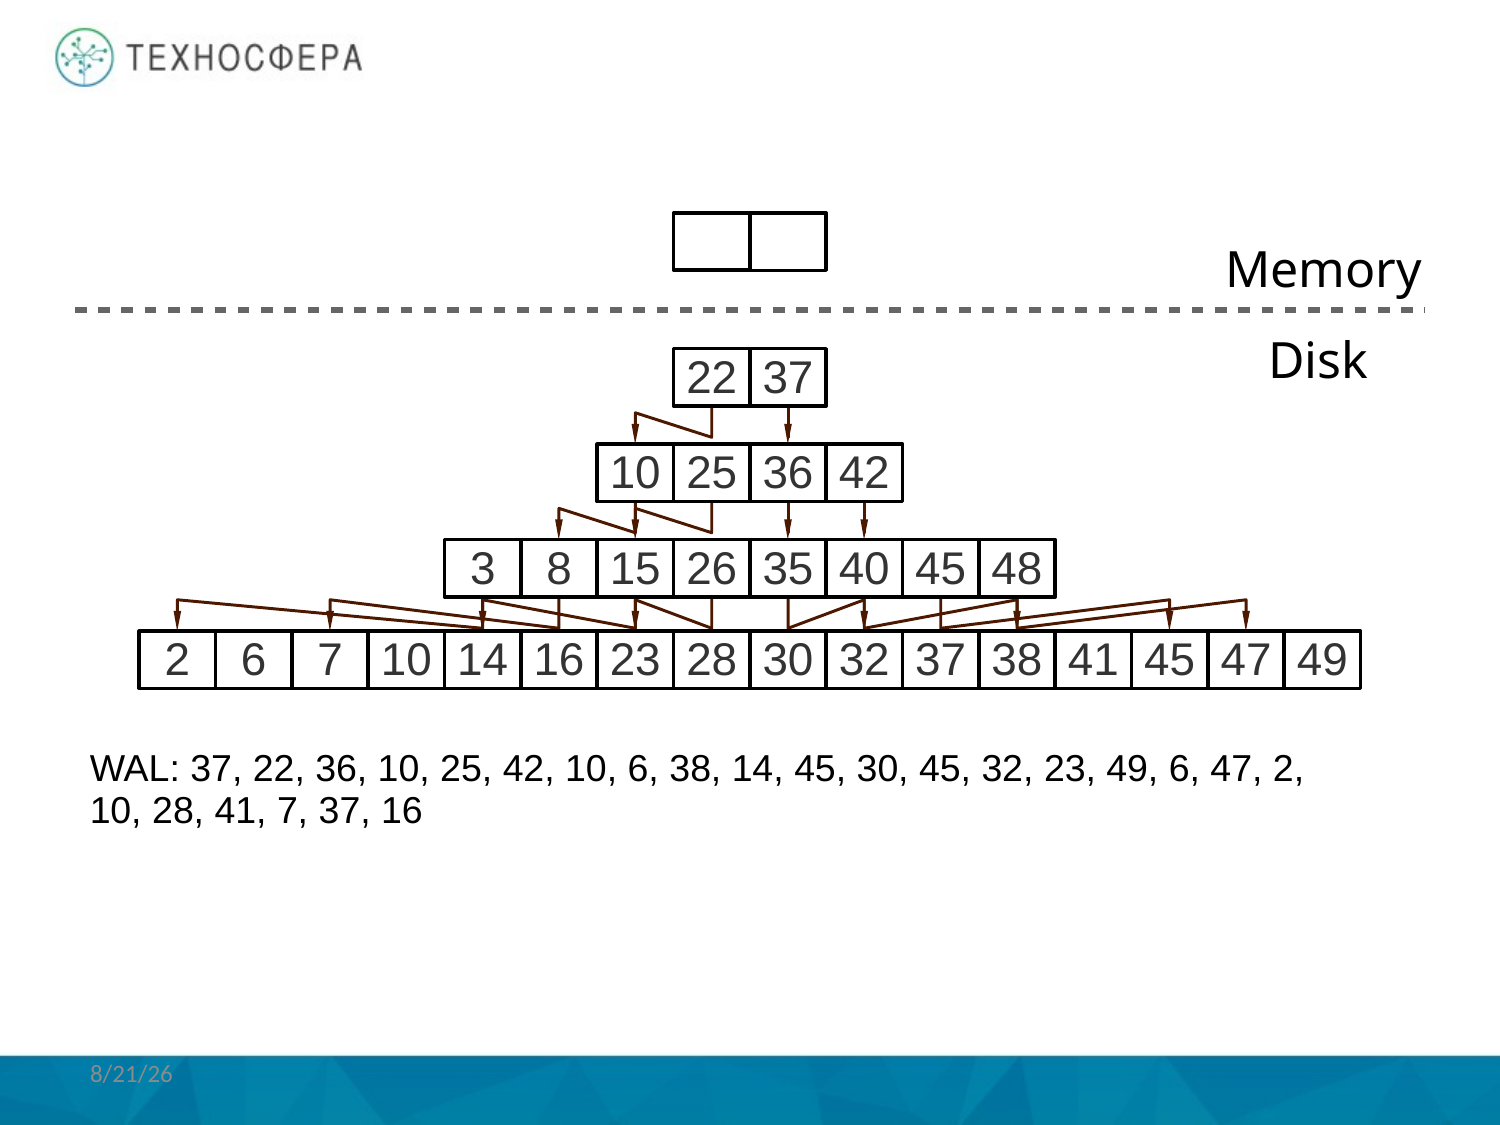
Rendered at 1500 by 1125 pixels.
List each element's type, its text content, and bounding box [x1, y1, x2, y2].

text_box 14 [444, 631, 520, 689]
text_box 6 [215, 631, 291, 689]
text_box 47 [1207, 631, 1284, 689]
text_box 36 [749, 444, 826, 502]
text_box 23 [597, 631, 673, 689]
picture [0, 0, 1500, 1057]
text_box 37 [902, 631, 978, 689]
text_box 22 [673, 348, 749, 407]
text_box Disk [1253, 317, 1391, 394]
text_box 26 [673, 539, 749, 597]
text_box 35 [749, 539, 826, 597]
text_box 7 [291, 631, 368, 689]
text_box 45 [902, 539, 978, 597]
text_box 49 [1284, 631, 1361, 689]
text_box 45 [1131, 631, 1207, 689]
text_box 42 [826, 444, 903, 502]
text_box 10 [597, 444, 673, 502]
text_box 10 [368, 631, 444, 689]
text_box 8 [520, 539, 597, 597]
text_box WAL: 37, 22, 36, 10, 25, 42, 10, 6, 38, 14, 45, 30, 45, 32, 23, 49, 6, 47, 2, 10, 28, 41, 7, 37, 16 [74, 739, 1361, 839]
text_box 3 [444, 539, 520, 597]
text_box 40 [826, 539, 902, 597]
text_box 32 [826, 631, 902, 689]
text_box 15 [597, 539, 673, 597]
text_box 28 [673, 631, 749, 689]
text_box Memory [1210, 226, 1443, 303]
text_box 38 [978, 631, 1055, 689]
text_box 37 [749, 348, 827, 407]
text_box 2 [139, 631, 215, 689]
text_box 30 [749, 631, 826, 689]
text_box 48 [978, 539, 1056, 597]
text_box 16 [520, 631, 597, 689]
text_box 41 [1055, 631, 1131, 689]
text_box 25 [673, 444, 749, 502]
